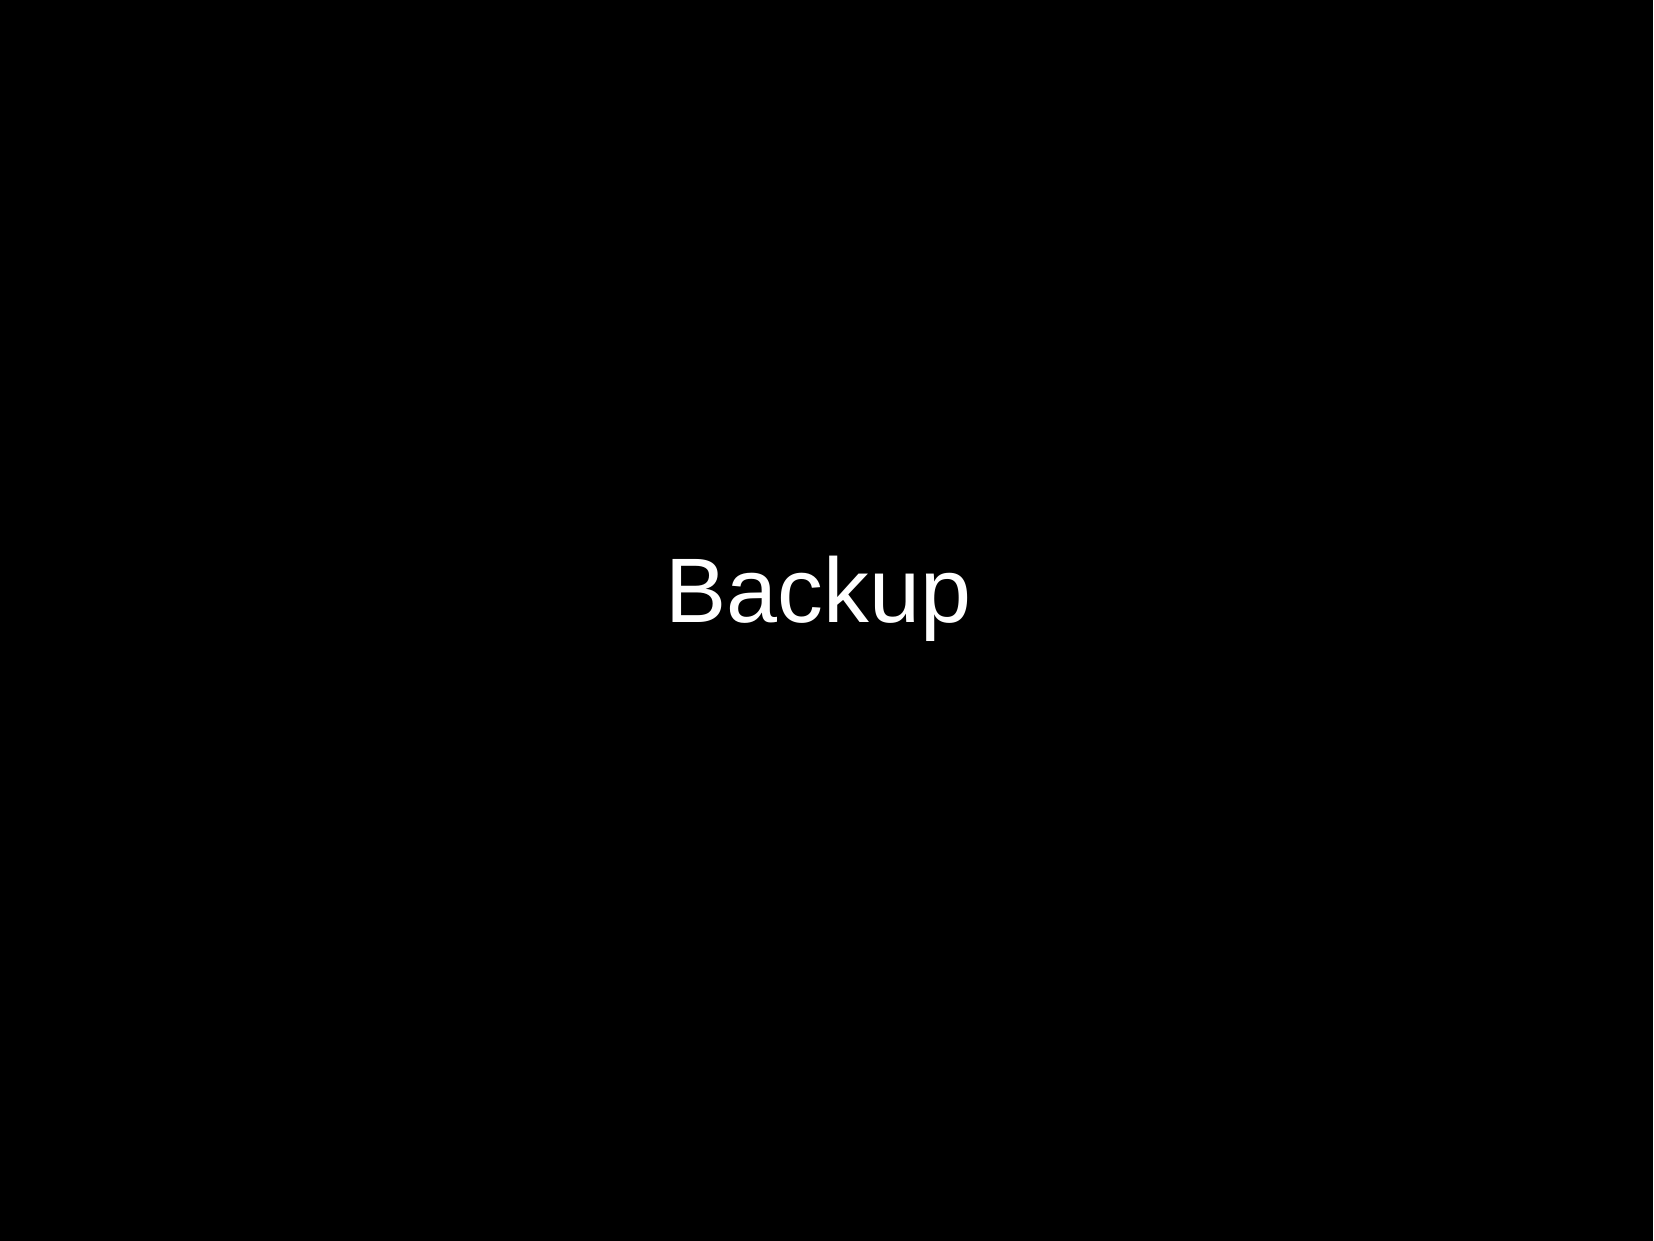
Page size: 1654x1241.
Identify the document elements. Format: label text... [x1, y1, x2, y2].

title Backup [75, 487, 1563, 695]
